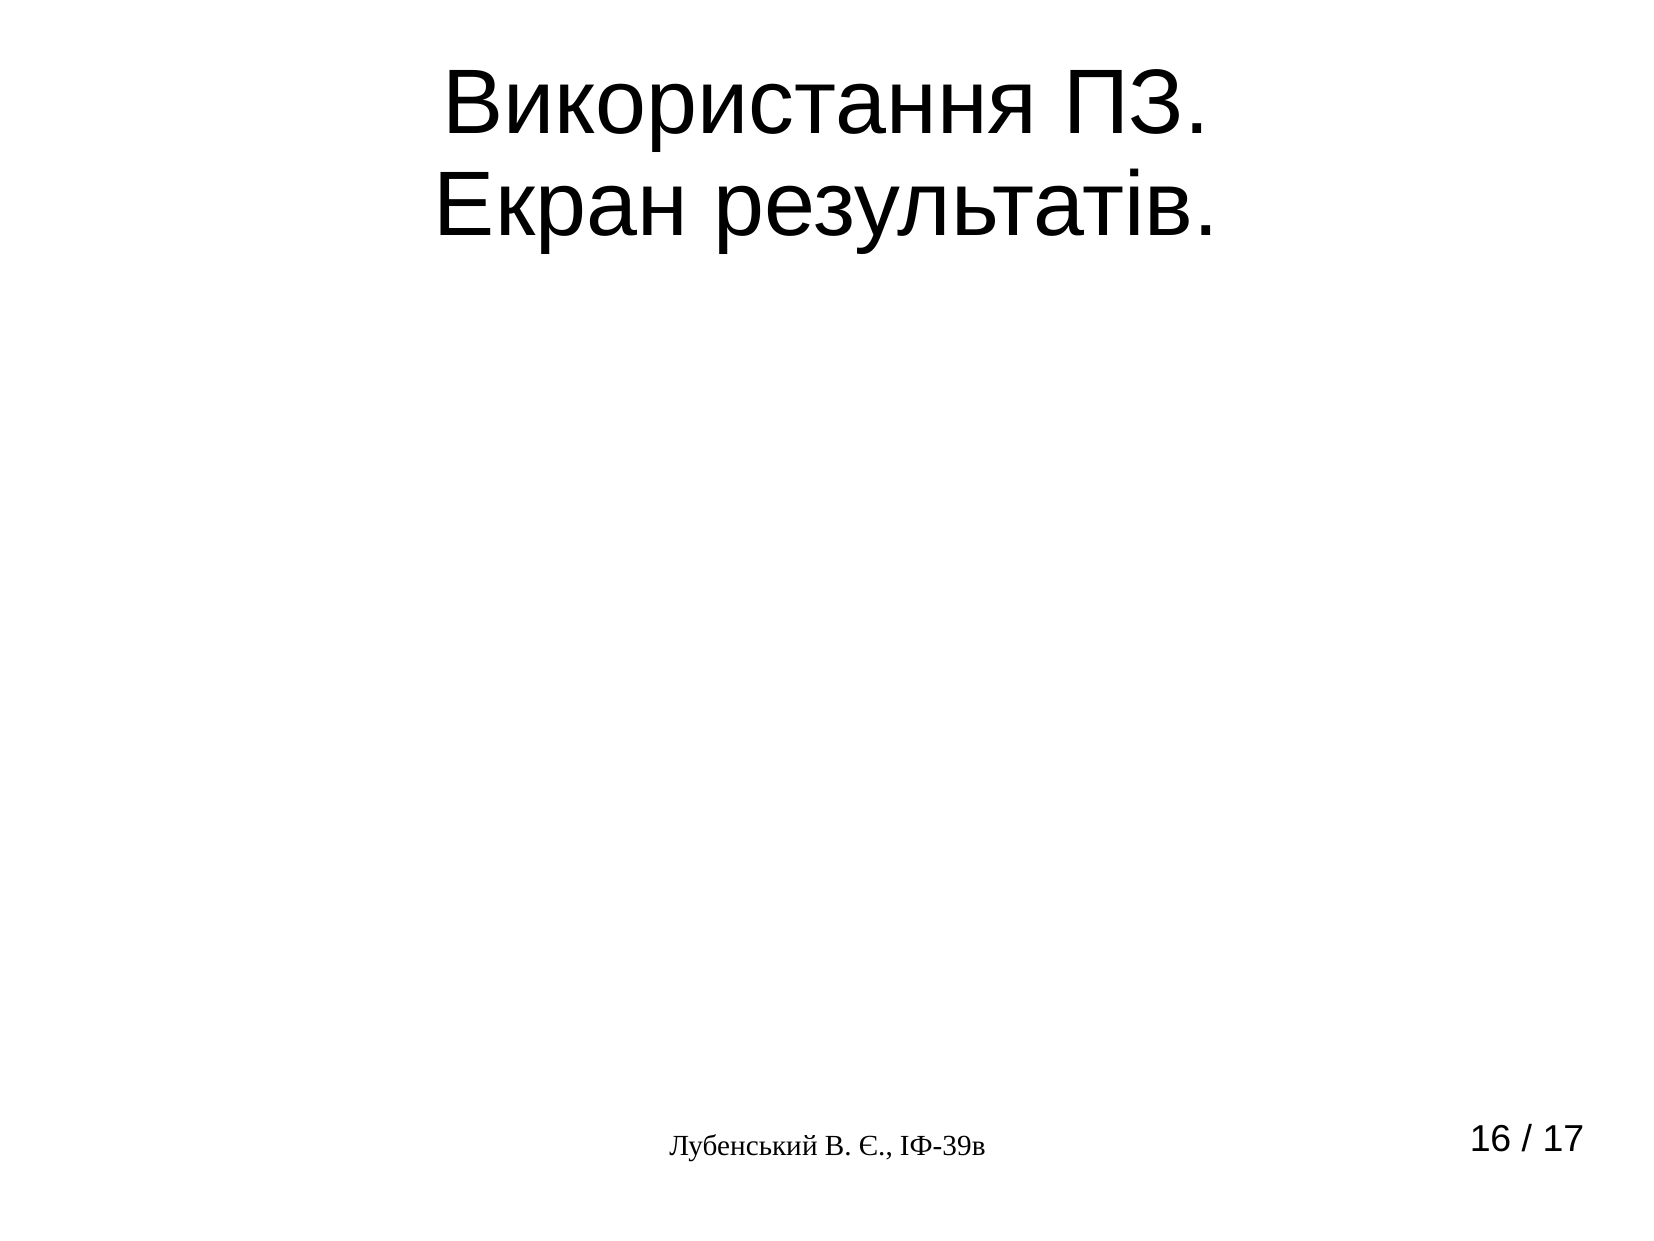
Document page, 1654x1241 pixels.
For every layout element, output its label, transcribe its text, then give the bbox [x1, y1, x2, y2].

text_box <number> / [1455, 1110, 1496, 1181]
title Використання ПЗ. Екран результатів. [82, 49, 1571, 257]
text_box 17 [1496, 1110, 1654, 1181]
